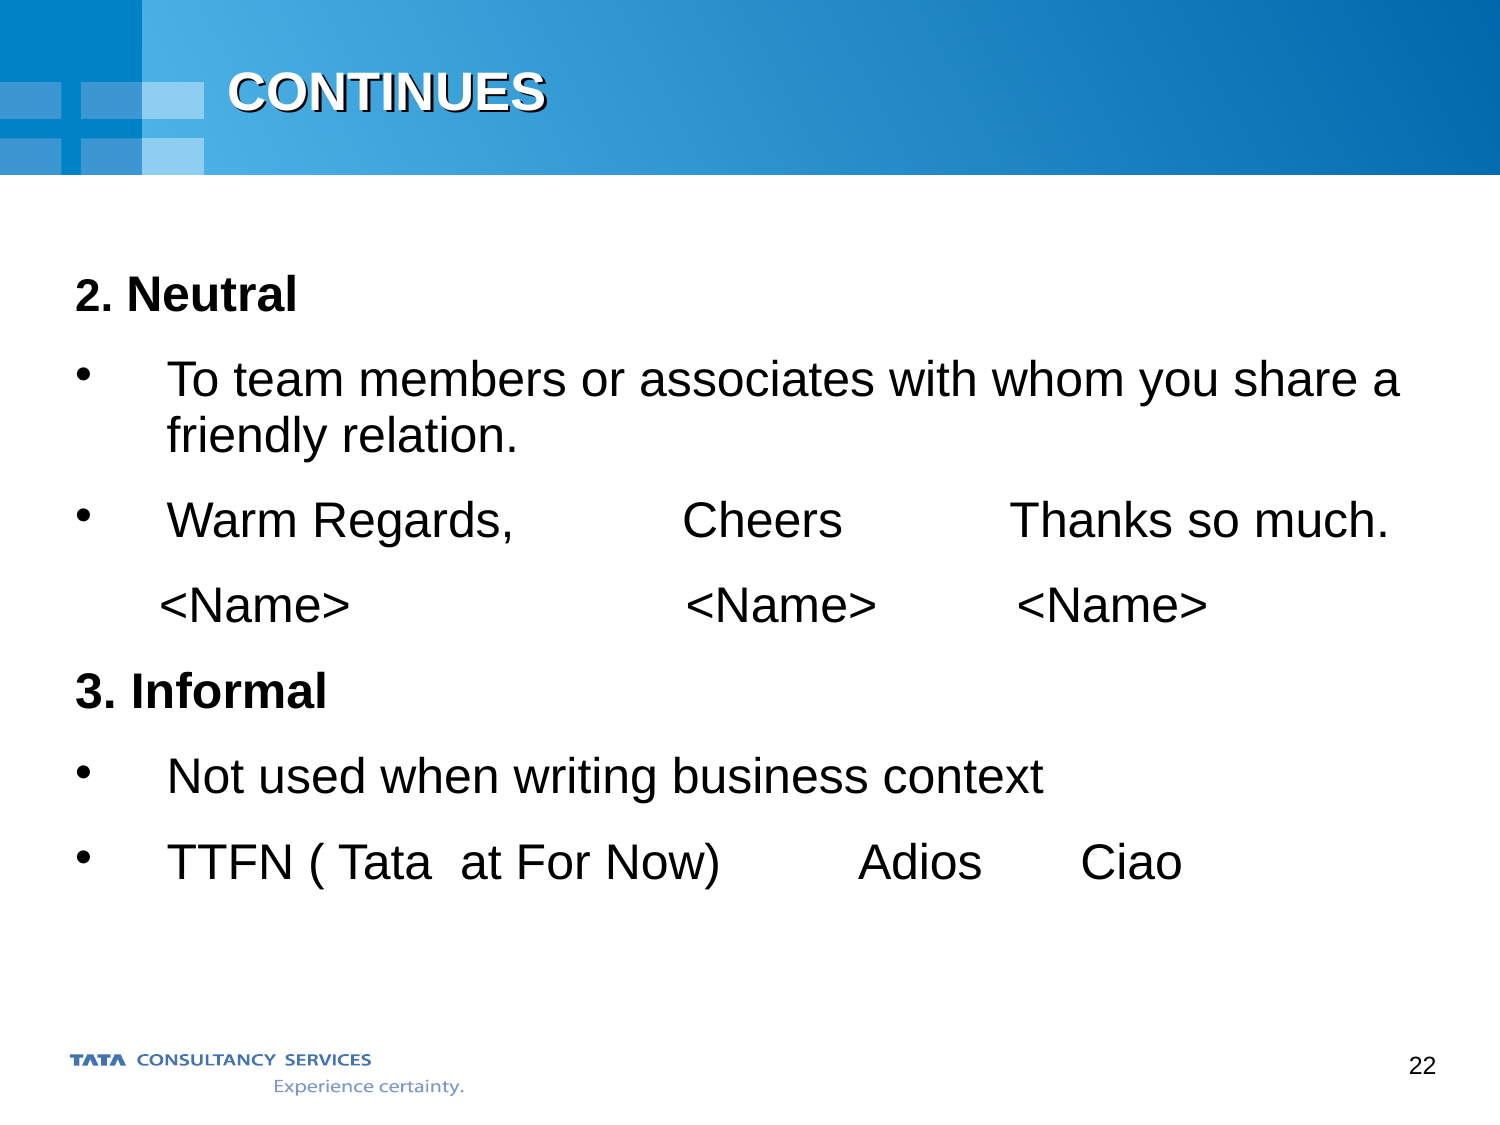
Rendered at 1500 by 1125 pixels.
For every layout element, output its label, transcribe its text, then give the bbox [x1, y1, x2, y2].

title CONTINUES [212, 54, 1449, 133]
list 2. Neutral To team members or associates with whom you share a friendly relation. Warm Regards, Cheers Thanks so much. <Name> <Name> <Name> 3. Informal Not used when writing business context TTFN ( Tata at For Now) Adios Ciao [74, 263, 1424, 1004]
